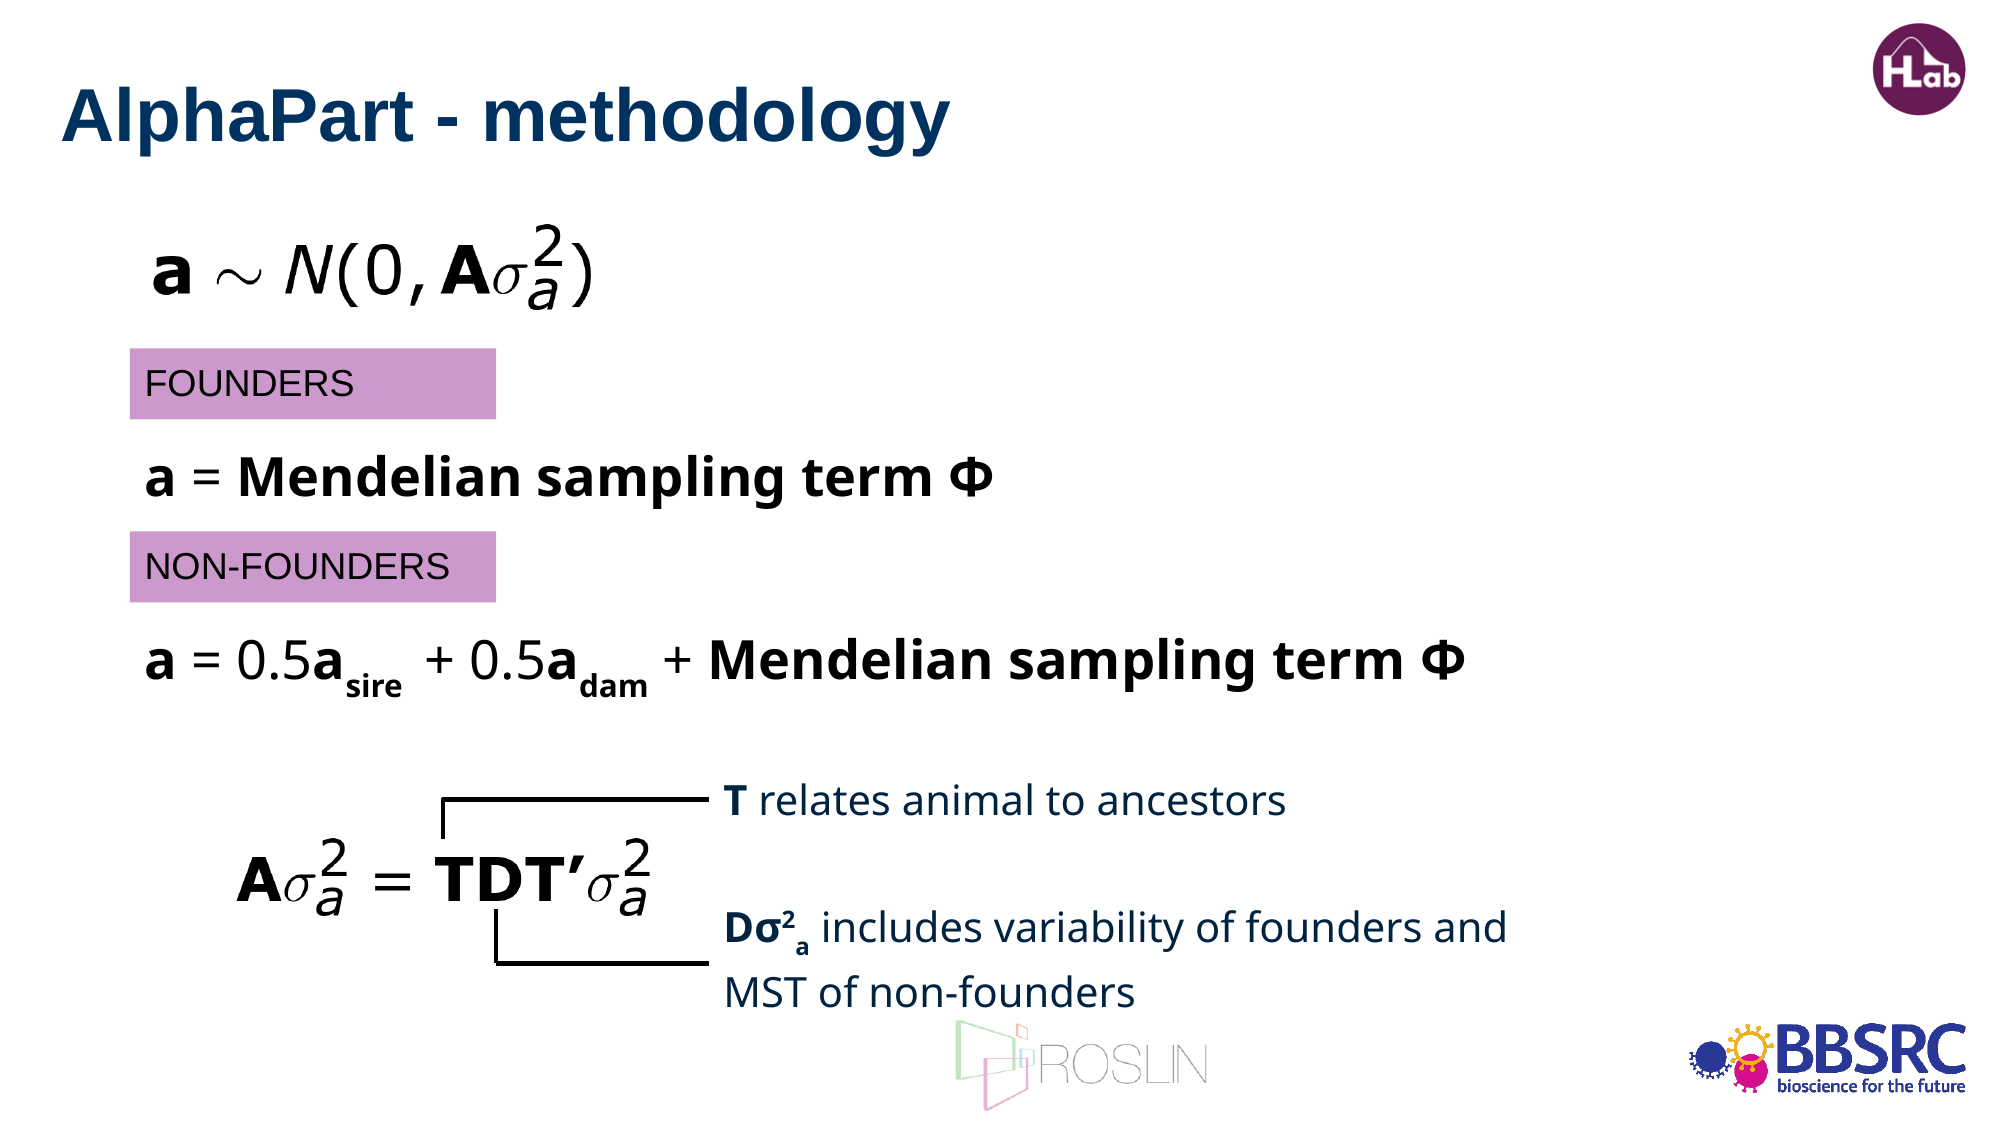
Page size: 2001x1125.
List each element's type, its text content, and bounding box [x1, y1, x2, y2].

text_box Dσ2a includes variability of founders and MST of non-founders [708, 832, 1637, 1052]
picture [1872, 21, 1966, 116]
text_box a = 0.5asire + 0.5adam + Mendelian sampling term Φ [129, 614, 1725, 721]
text_box T relates animal to ancestors [708, 763, 1394, 827]
picture [236, 838, 650, 916]
picture [153, 224, 591, 310]
picture [1687, 1020, 1966, 1099]
text_box NON-FOUNDERS [129, 538, 497, 603]
text_box AlphaPart - methodology [46, 59, 1926, 166]
picture [948, 1052, 1220, 1125]
text_box FOUNDERS [129, 348, 497, 420]
text_box a = Mendelian sampling term Φ [129, 431, 1725, 538]
